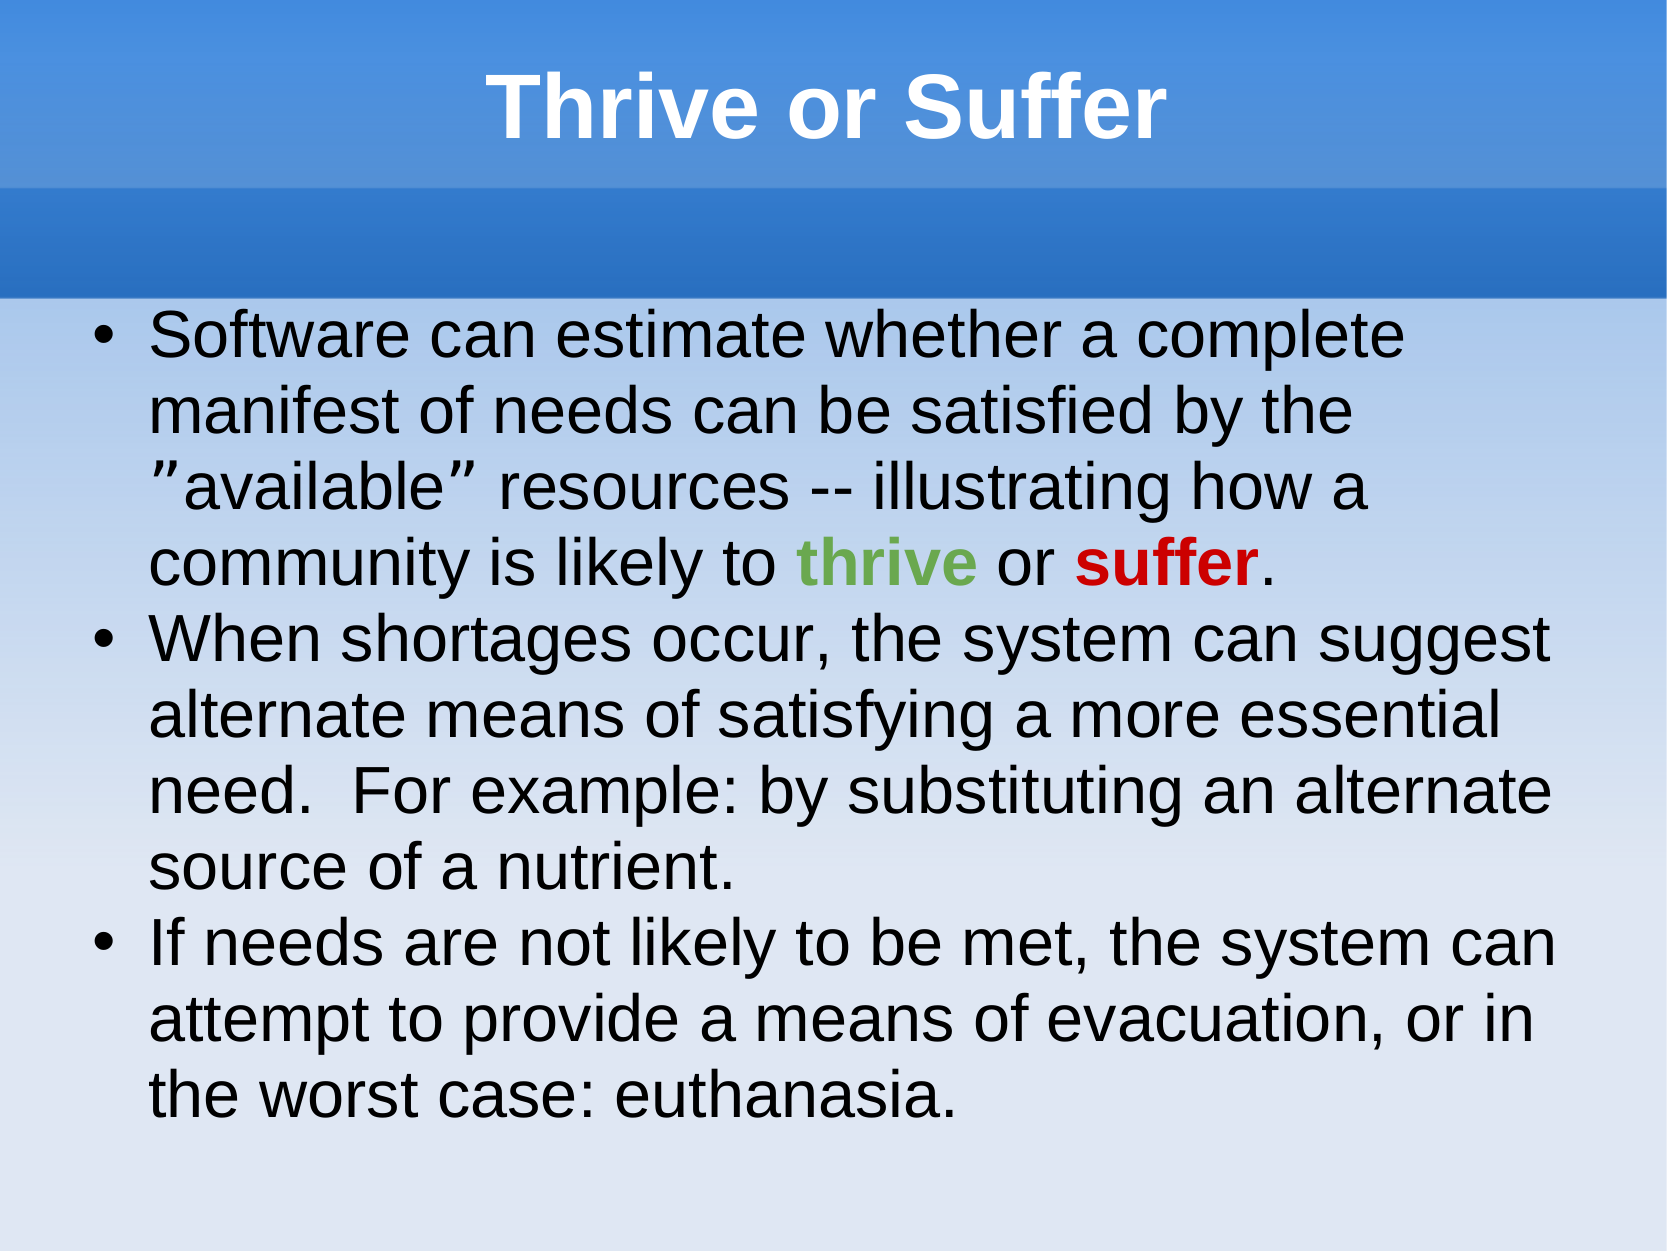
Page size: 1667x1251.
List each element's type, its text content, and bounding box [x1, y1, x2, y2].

subtitle Software can estimate whether a complete manifest of needs can be satisfied by the ”available” resources -- illustrating how a community is likely to thrive or suffer. When shortages occur, the system can suggest alternate means of satisfying a more essential need. For example: by substituting an alternate source of a nutrient. If needs are not likely to be met, the system can attempt to provide a means of evacuation, or in the worst case: euthanasia. [73, 297, 1593, 1181]
picture [0, 0, 1667, 1251]
title Thrive or Suffer [67, 6, 1587, 209]
